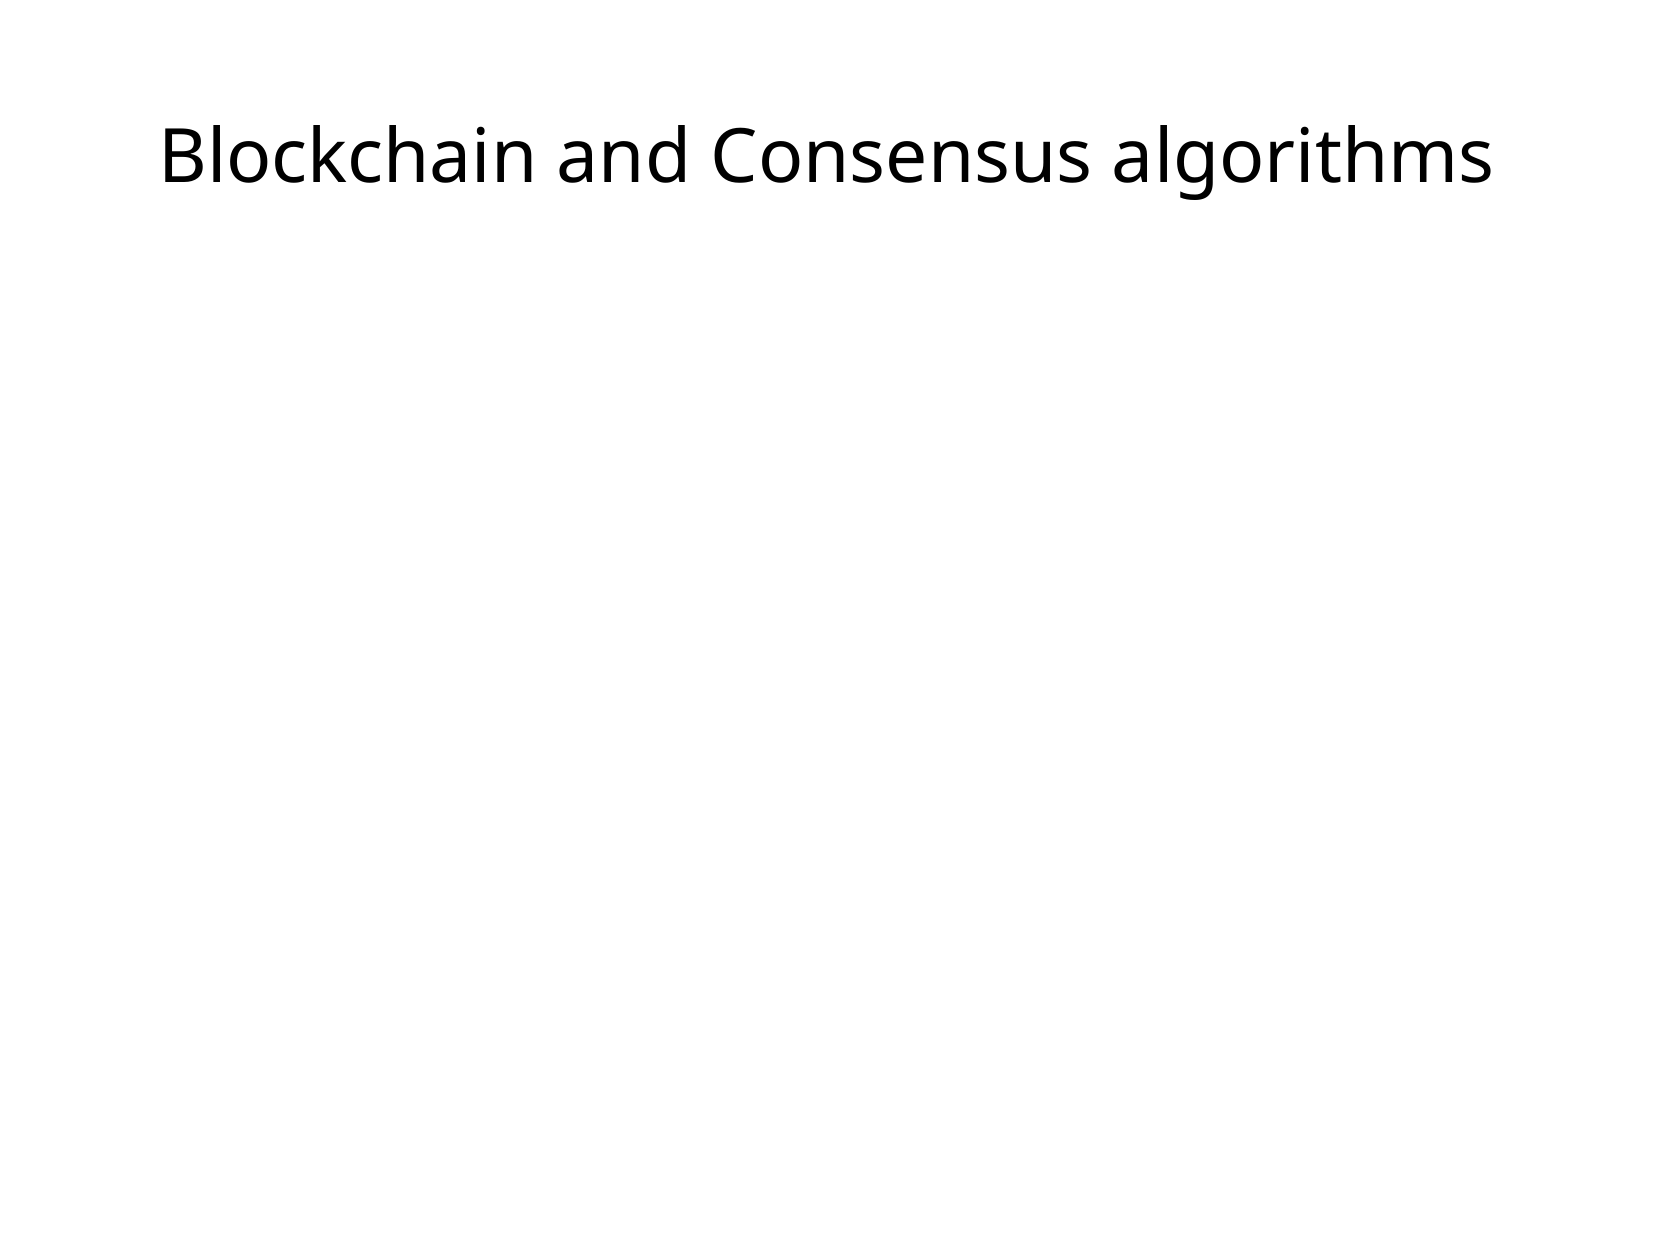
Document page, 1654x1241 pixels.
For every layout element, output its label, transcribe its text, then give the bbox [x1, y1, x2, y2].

title Blockchain and Consensus algorithms [82, 49, 1571, 257]
